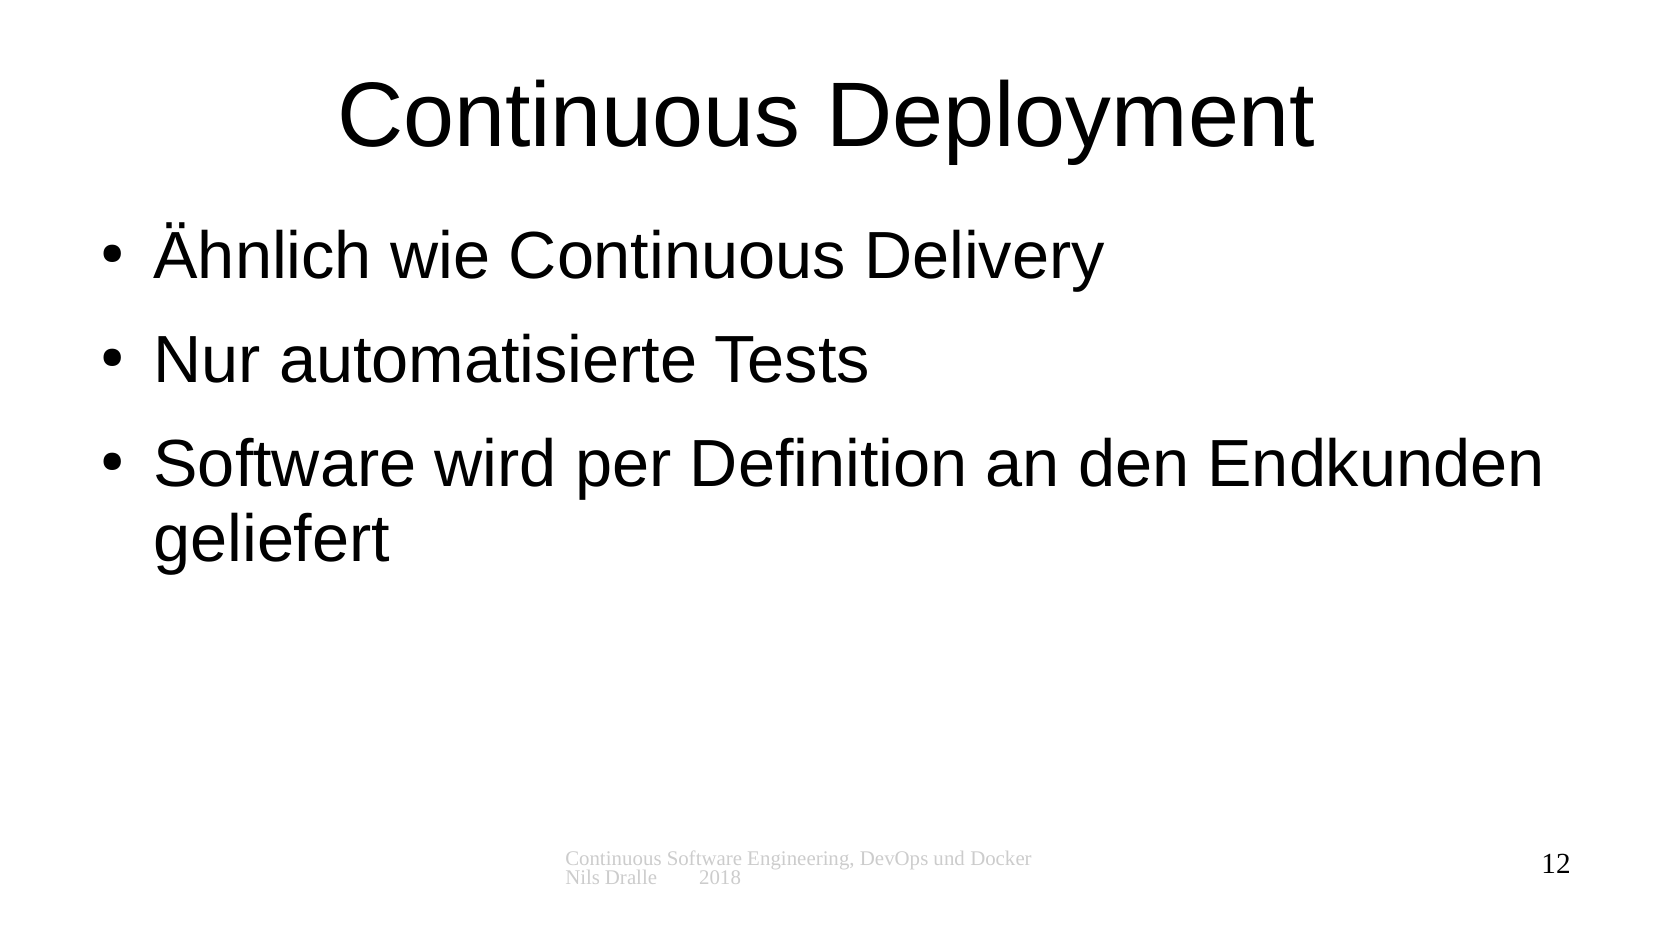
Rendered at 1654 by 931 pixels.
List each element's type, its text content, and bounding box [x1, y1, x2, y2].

title Continuous Deployment [82, 37, 1571, 193]
list Ähnlich wie Continuous Delivery Nur automatisierte Tests Software wird per Definition an den Endkunden geliefert [82, 217, 1571, 758]
